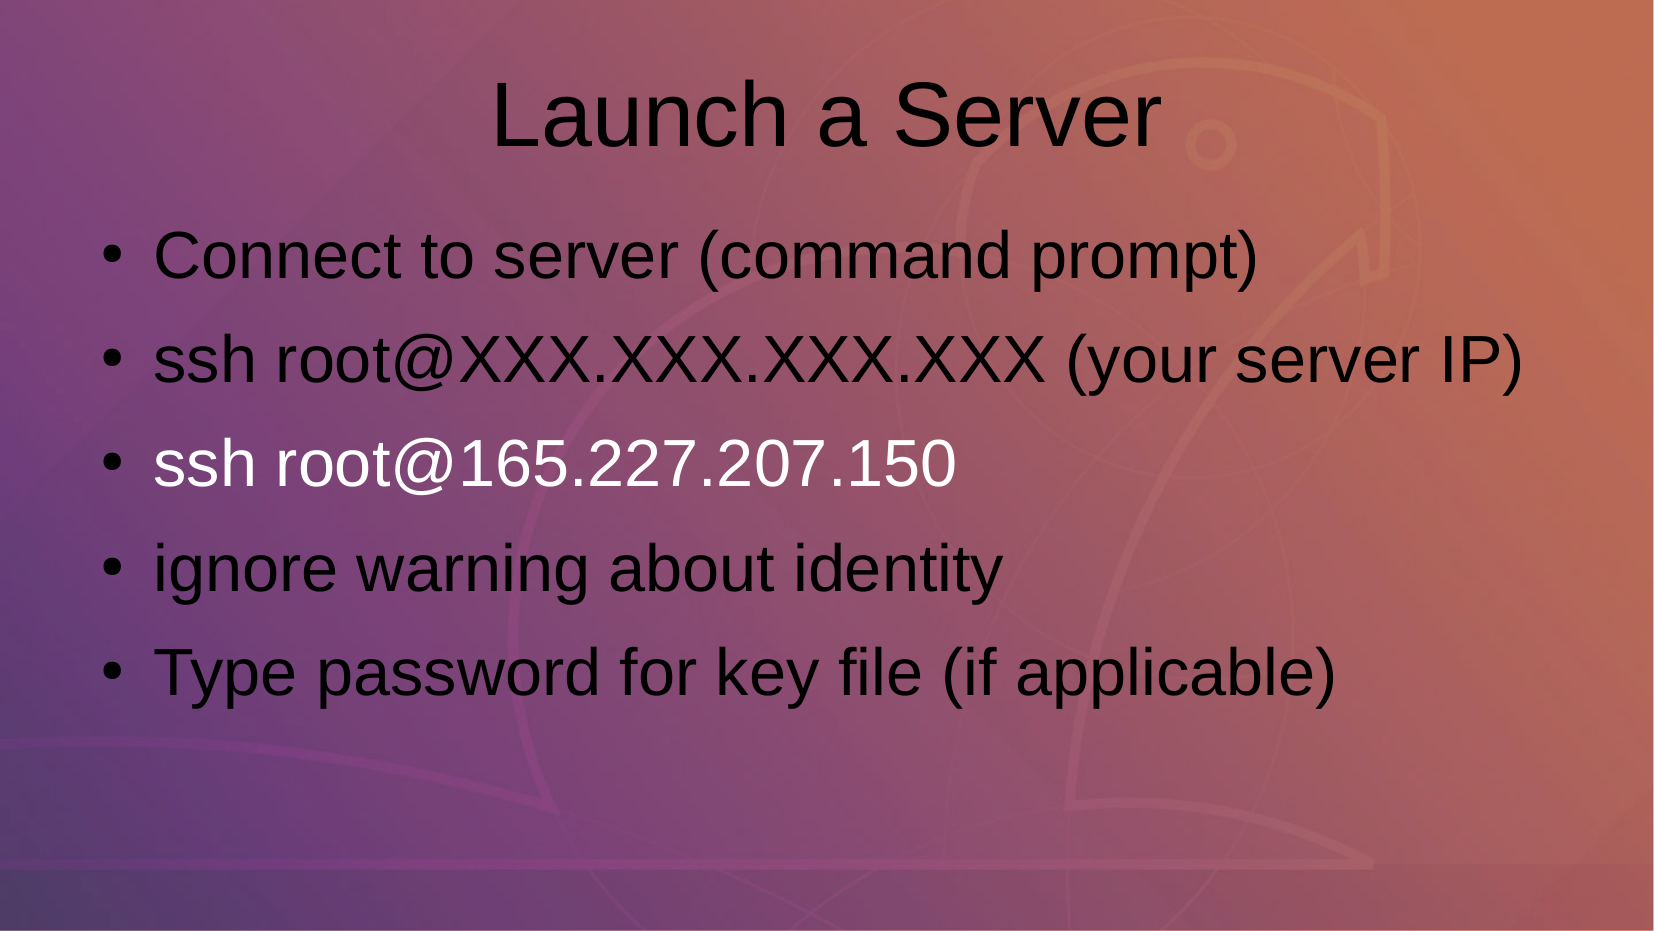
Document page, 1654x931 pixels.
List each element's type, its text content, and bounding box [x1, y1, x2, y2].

list Connect to server (command prompt) ssh root@XXX.XXX.XXX.XXX (your server IP) ssh root@165.227.207.150 ignore warning about identity Type password for key file (if applicable) [82, 217, 1571, 871]
title Launch a Server [82, 37, 1571, 193]
